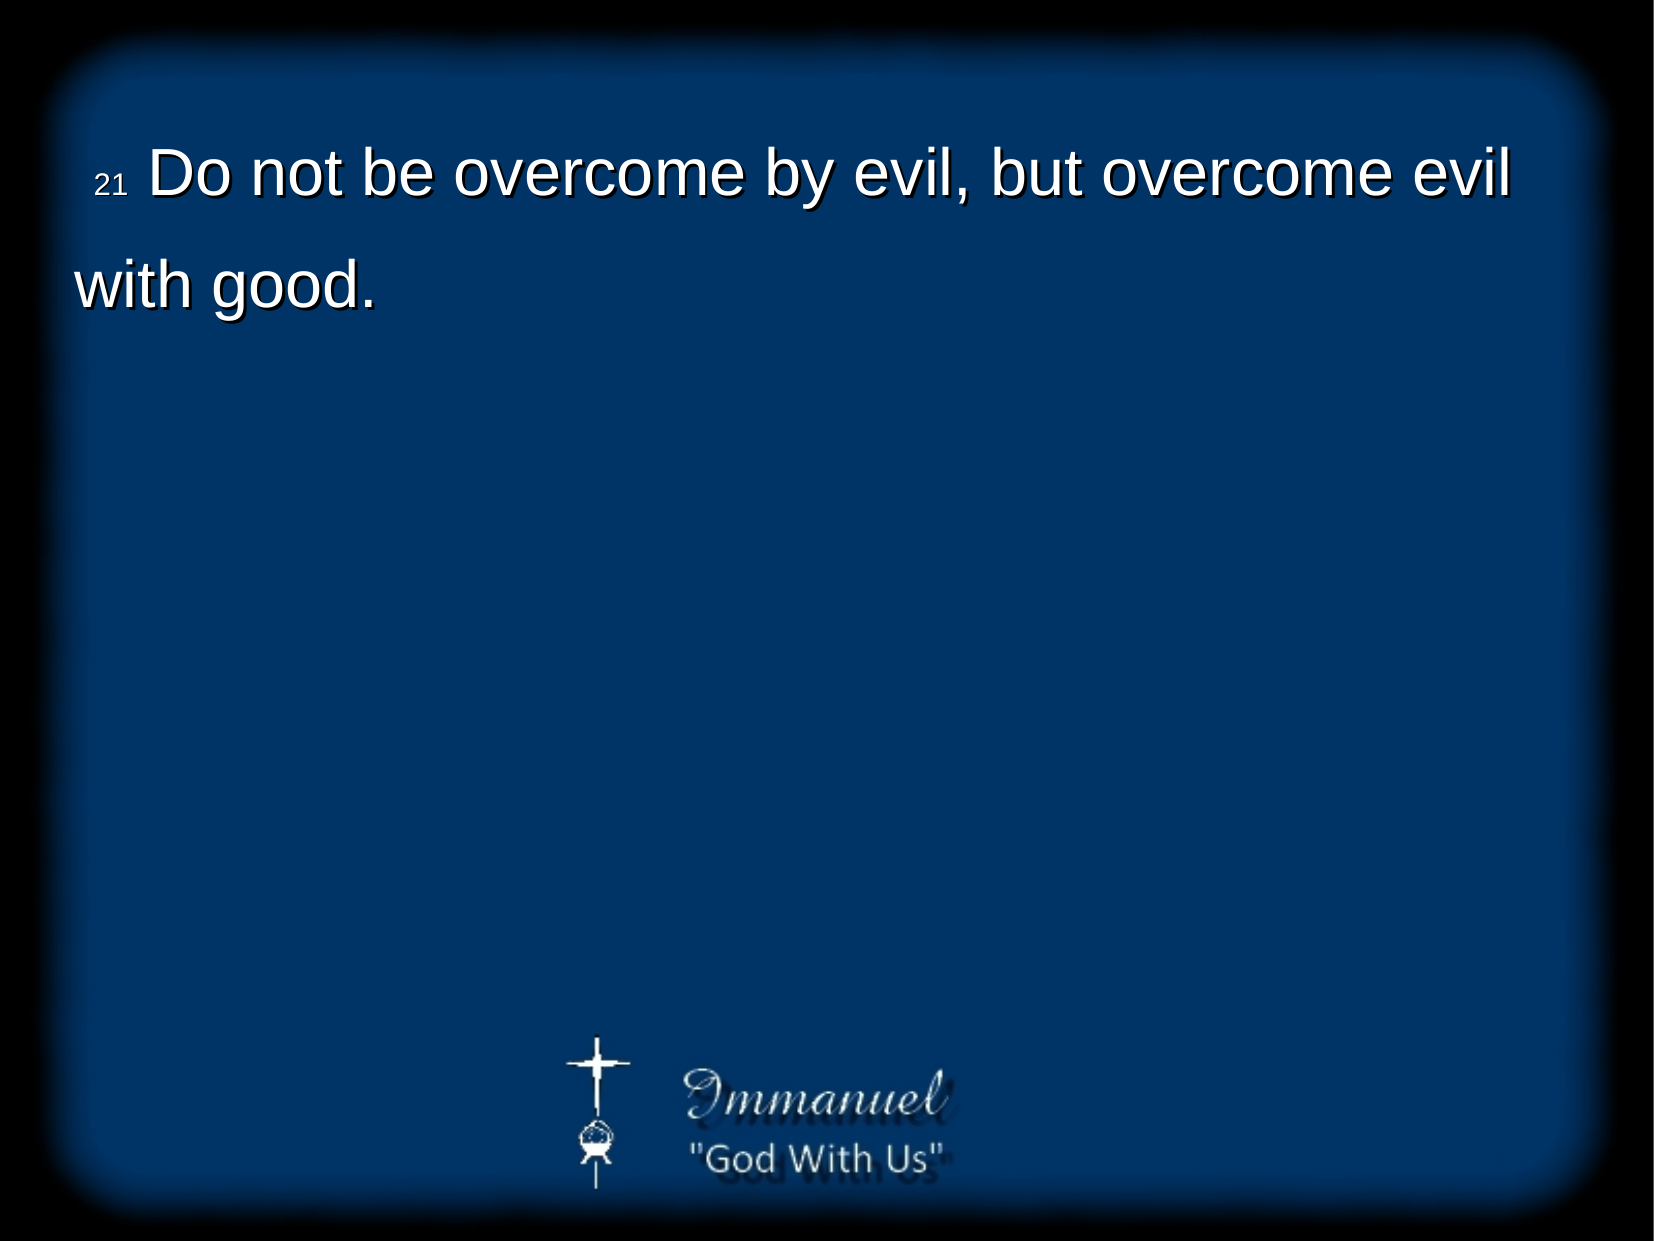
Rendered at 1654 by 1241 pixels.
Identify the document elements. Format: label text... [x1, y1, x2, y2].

picture [0, 0, 1654, 1241]
text_box 21 Do not be overcome by evil, but overcome evil with good. [60, 90, 1591, 291]
